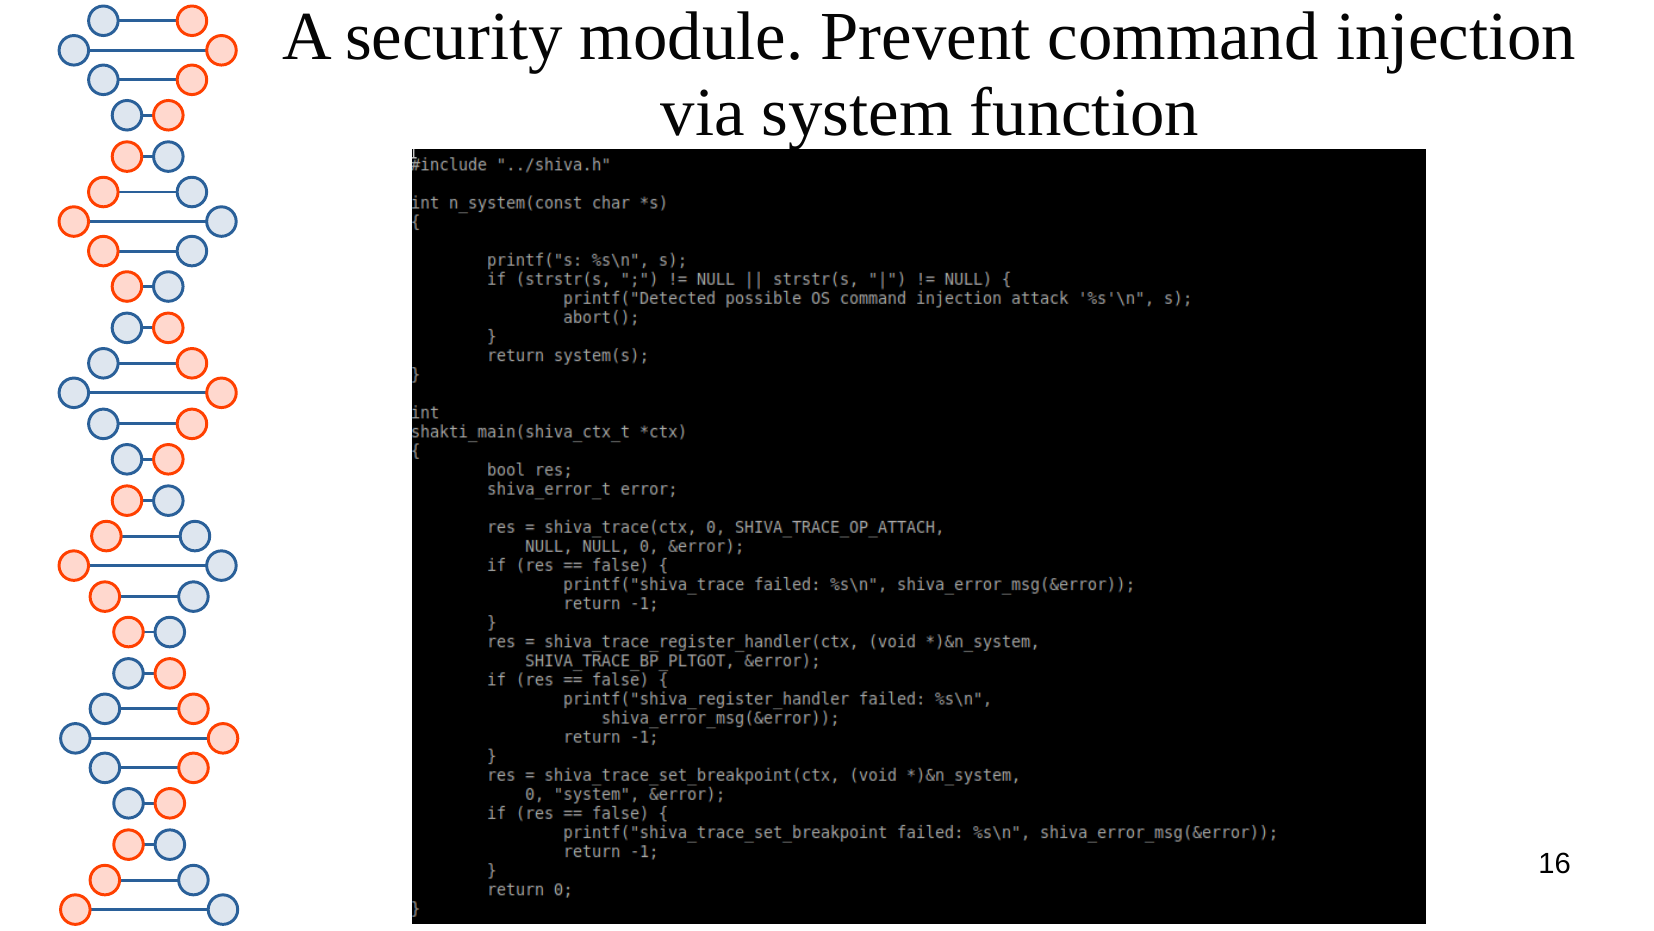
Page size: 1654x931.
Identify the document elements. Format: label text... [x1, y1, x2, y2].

picture [412, 149, 1426, 924]
title A security module. Prevent command injection via system function [265, 0, 1595, 227]
